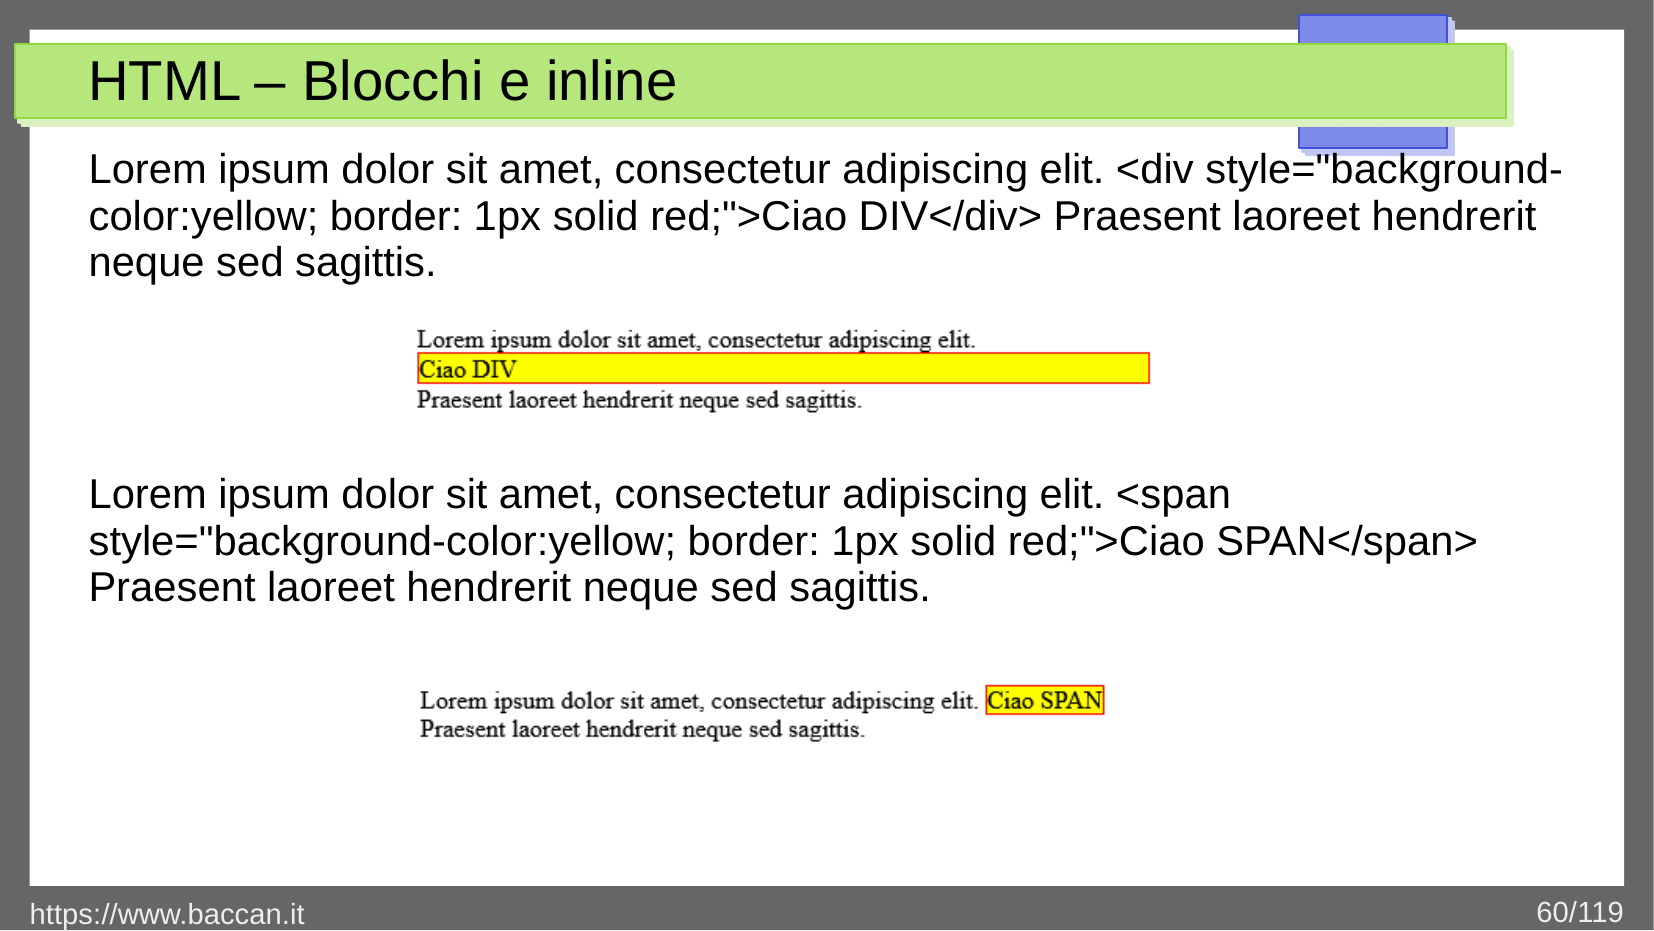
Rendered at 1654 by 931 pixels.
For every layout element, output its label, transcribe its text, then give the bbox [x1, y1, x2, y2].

title HTML – Blocchi e inline [88, 44, 1506, 113]
text_box Lorem ipsum dolor sit amet, consectetur adipiscing elit. <div style="background-color:yellow; border: 1px solid red;">Ciao DIV</div> Praesent laoreet hendrerit neque sed sagittis. Lorem ipsum dolor sit amet, consectetur adipiscing elit. <span style="background-color:yellow; border: 1px solid red;">Ciao SPAN</span> Praesent laoreet hendrerit neque sed sagittis. [88, 113, 1565, 876]
picture [413, 324, 1158, 419]
picture [413, 679, 1147, 745]
